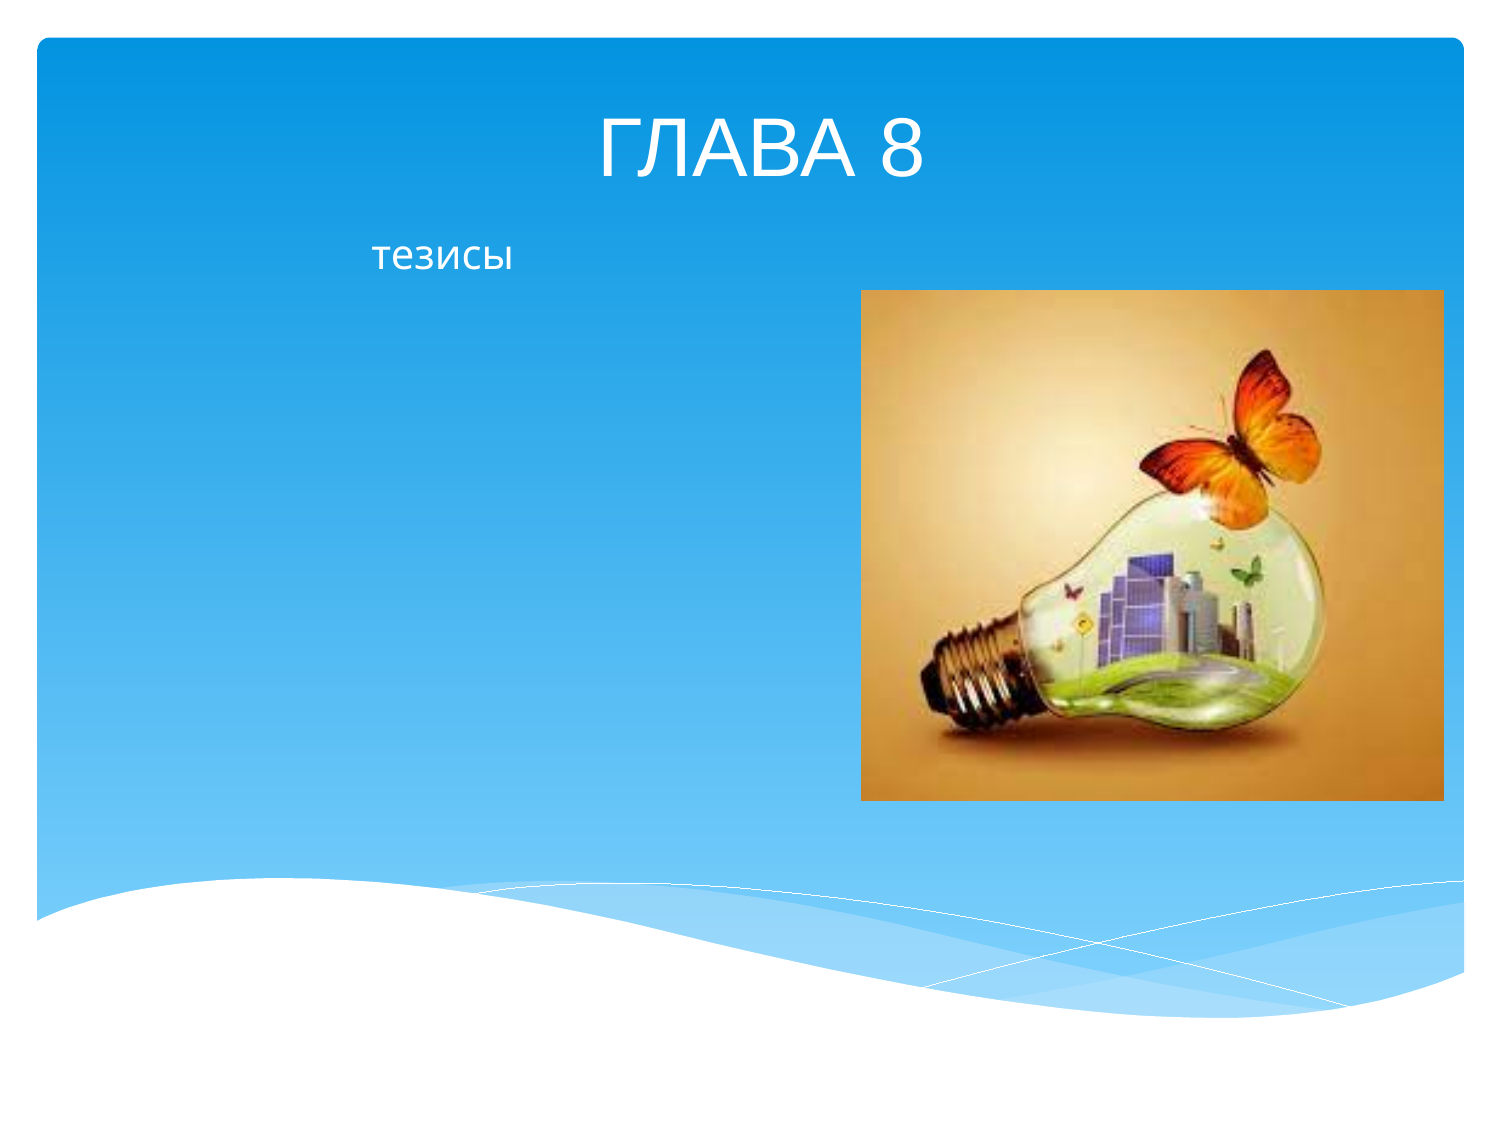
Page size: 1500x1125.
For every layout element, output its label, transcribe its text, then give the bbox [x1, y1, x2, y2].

title ГЛАВА 8 [123, 78, 1399, 202]
subtitle тезисы [53, 219, 833, 882]
picture [861, 290, 1444, 801]
